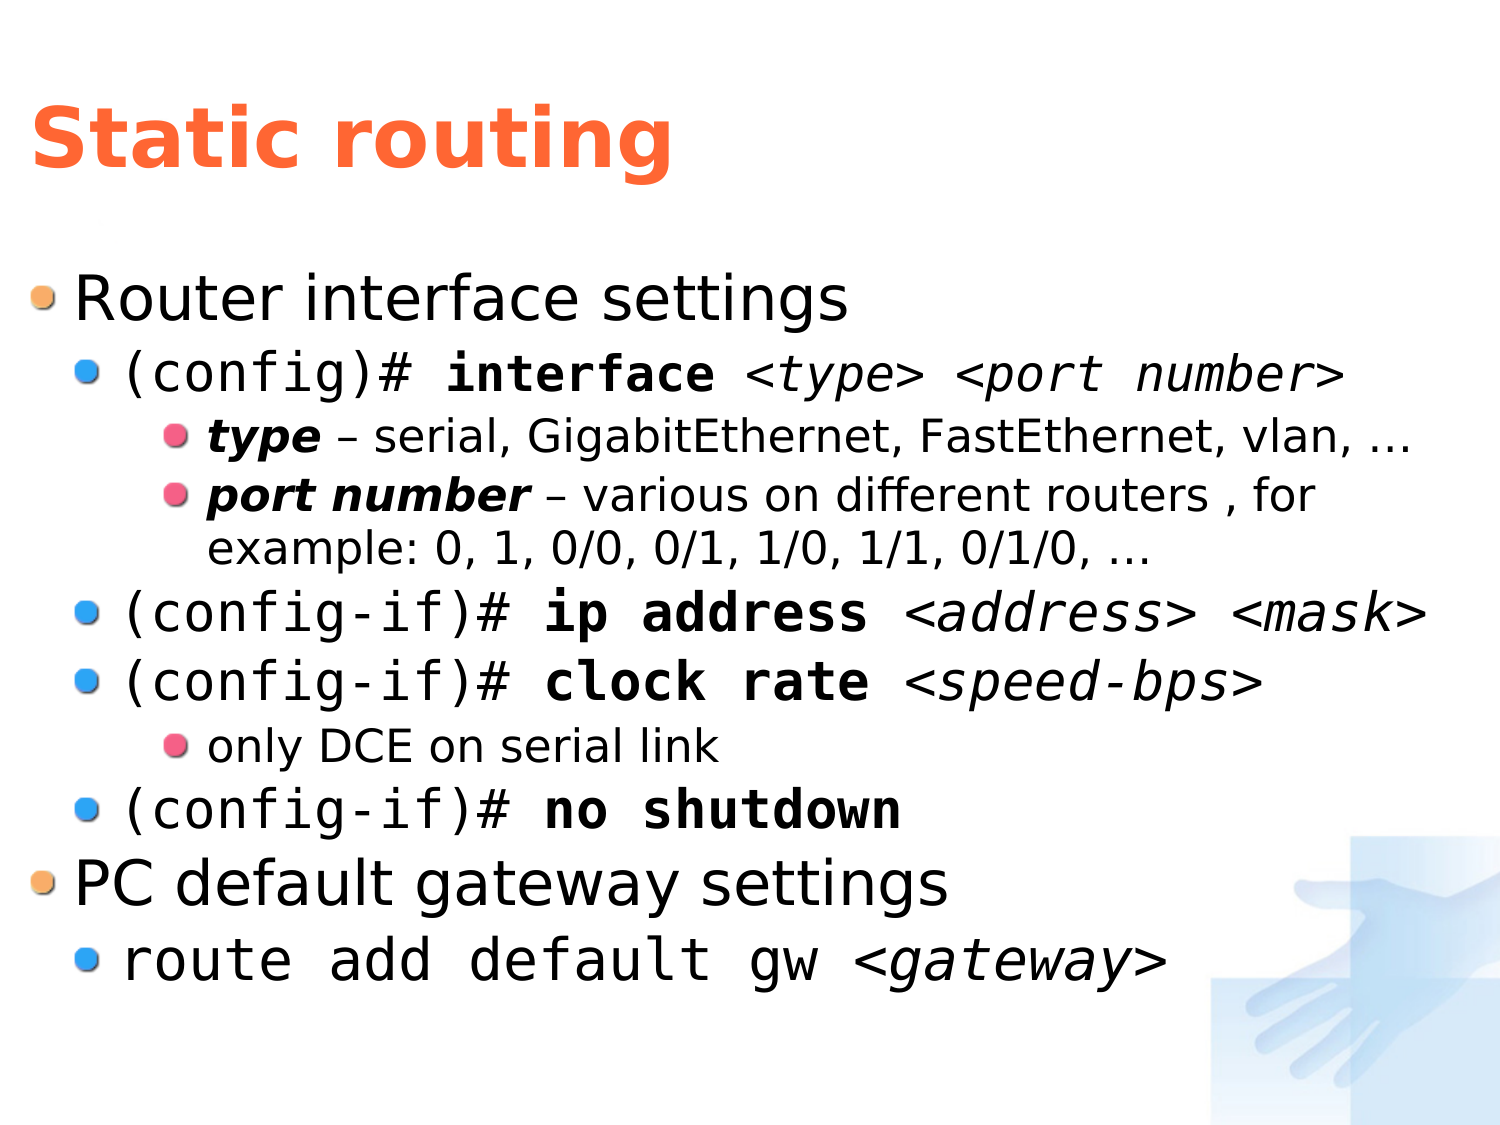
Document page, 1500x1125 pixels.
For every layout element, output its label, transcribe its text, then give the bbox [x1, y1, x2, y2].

list Router interface settings (config)# interface <type> <port number> type – serial, GigabitEthernet, FastEthernet, vlan, … port number – various on different routers , for example: 0, 1, 0/0, 0/1, 1/0, 1/1, 0/1/0, … (config-if)# ip address <address> <mask> (config-if)# clock rate <speed-bps> only DCE on serial link (config-if)# no shutdown PC default gateway settings route add default gw <gateway> [29, 262, 1477, 1093]
title Static routing [29, 21, 1477, 257]
picture [0, 0, 1500, 1125]
